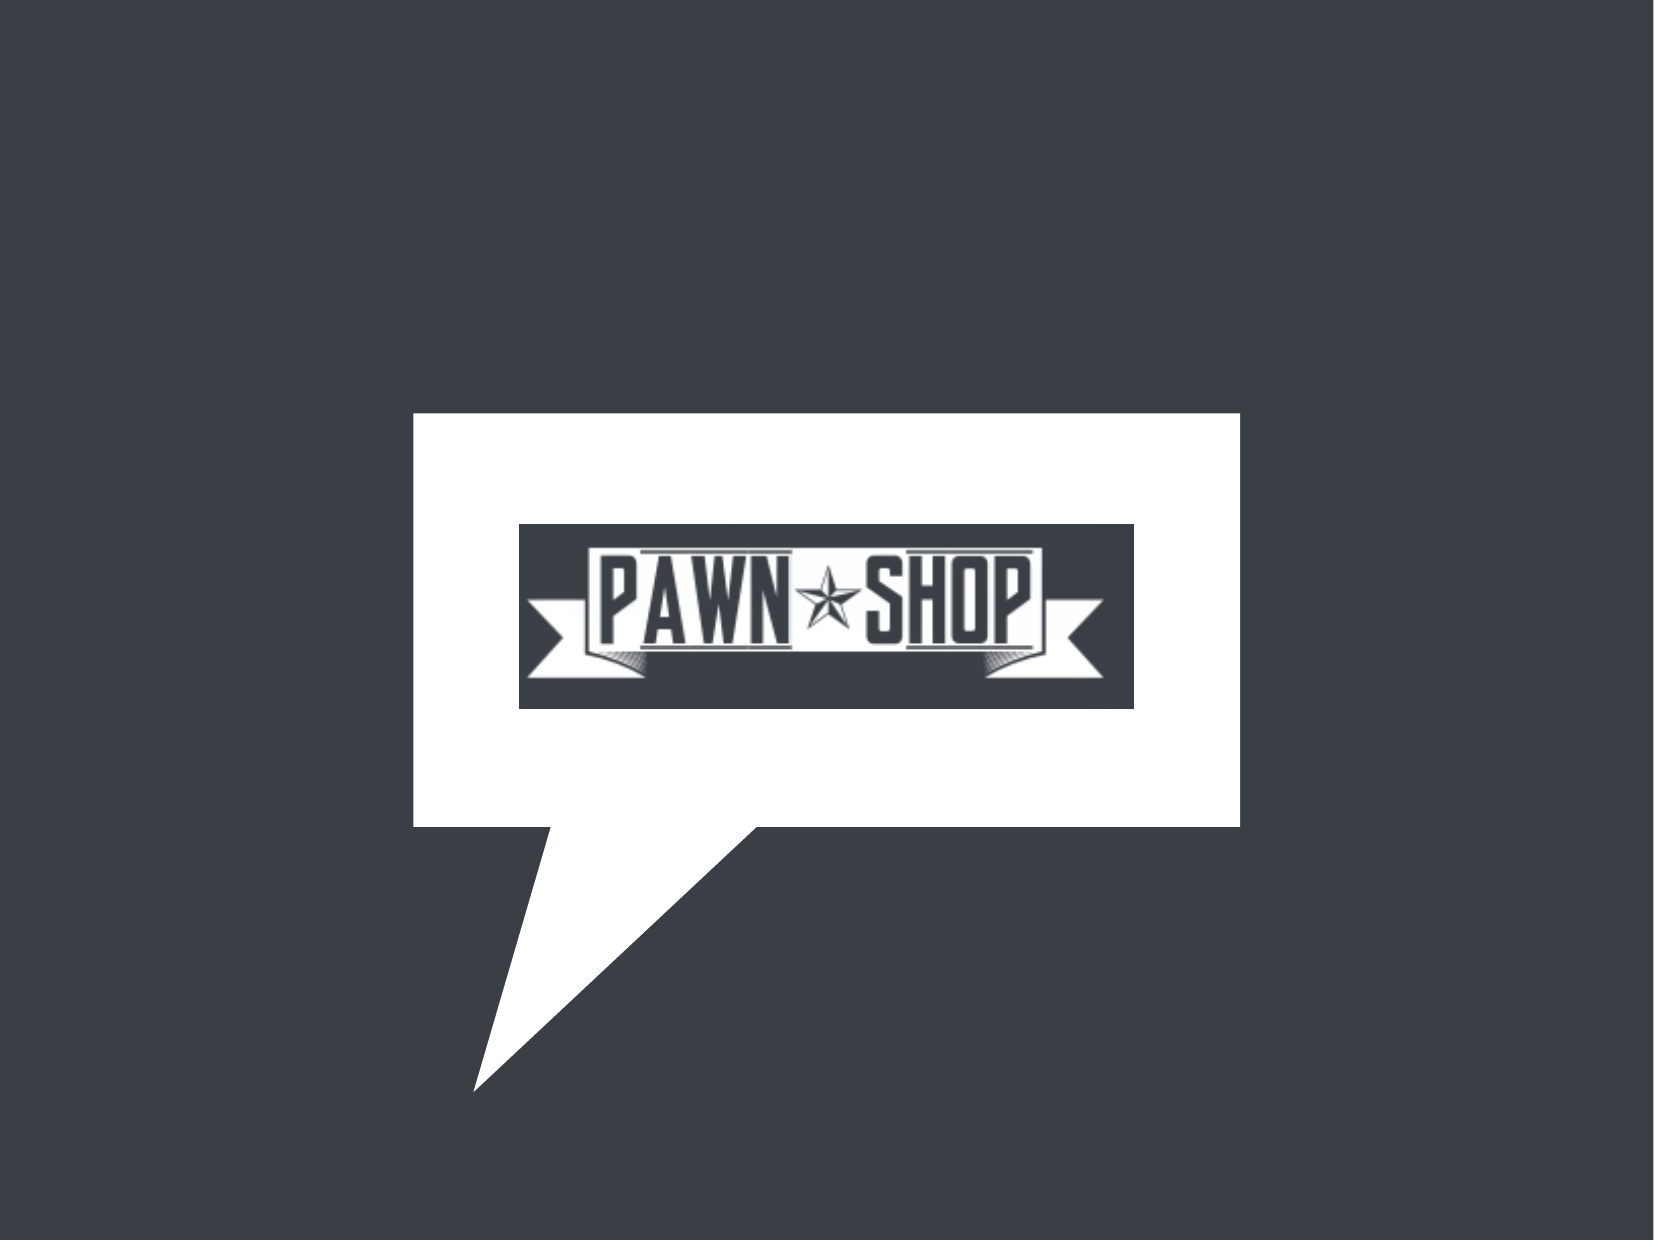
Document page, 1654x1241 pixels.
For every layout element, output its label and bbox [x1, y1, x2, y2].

picture [519, 524, 1134, 709]
